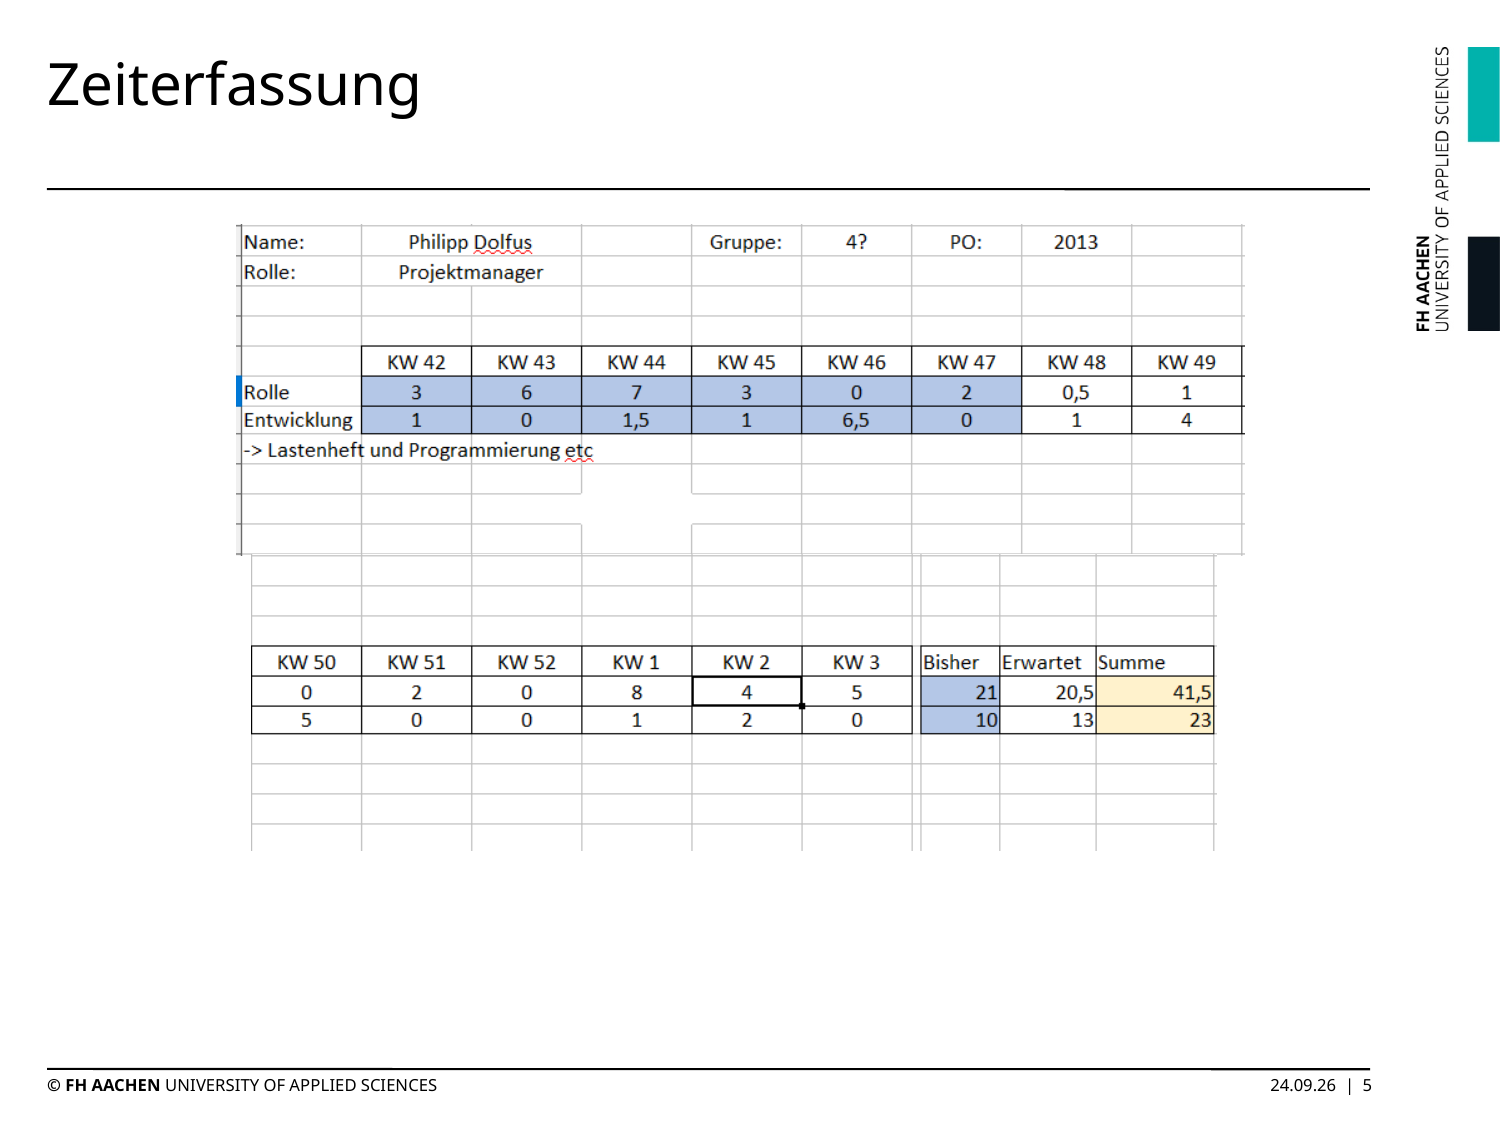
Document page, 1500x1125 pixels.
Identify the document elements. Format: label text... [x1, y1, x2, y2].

picture [236, 224, 1245, 851]
title Zeiterfassung [47, 47, 1371, 166]
picture [1404, 47, 1500, 331]
